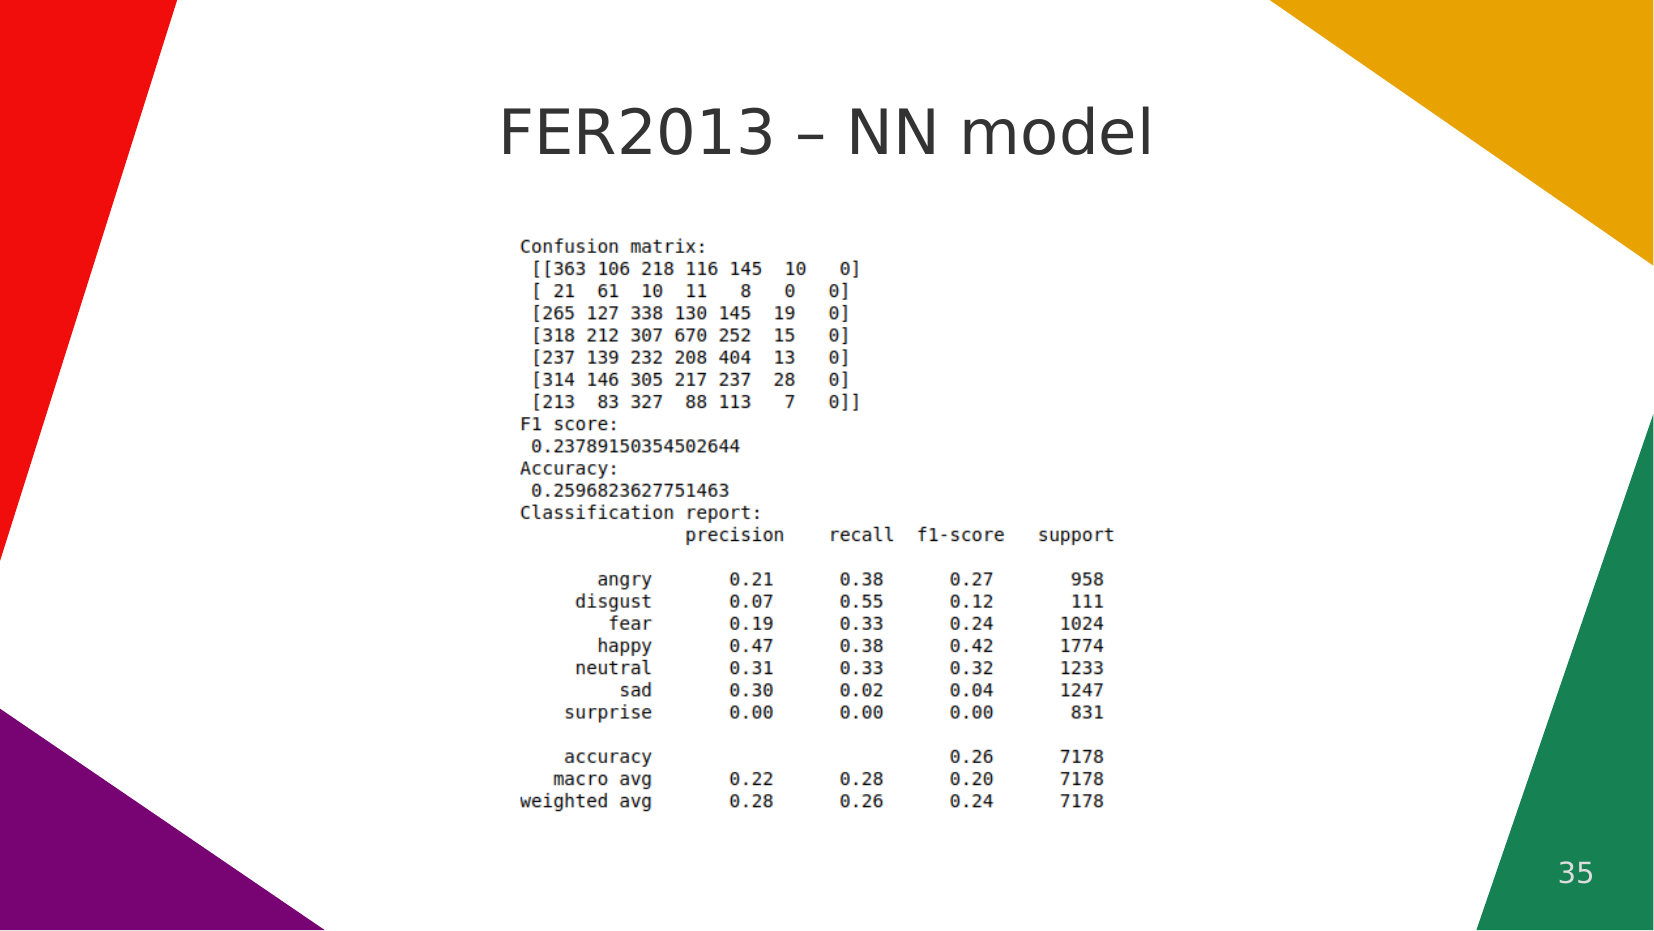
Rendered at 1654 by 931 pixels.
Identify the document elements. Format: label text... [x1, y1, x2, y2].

picture [509, 236, 1145, 827]
title FER2013 – NN model [118, 59, 1536, 207]
